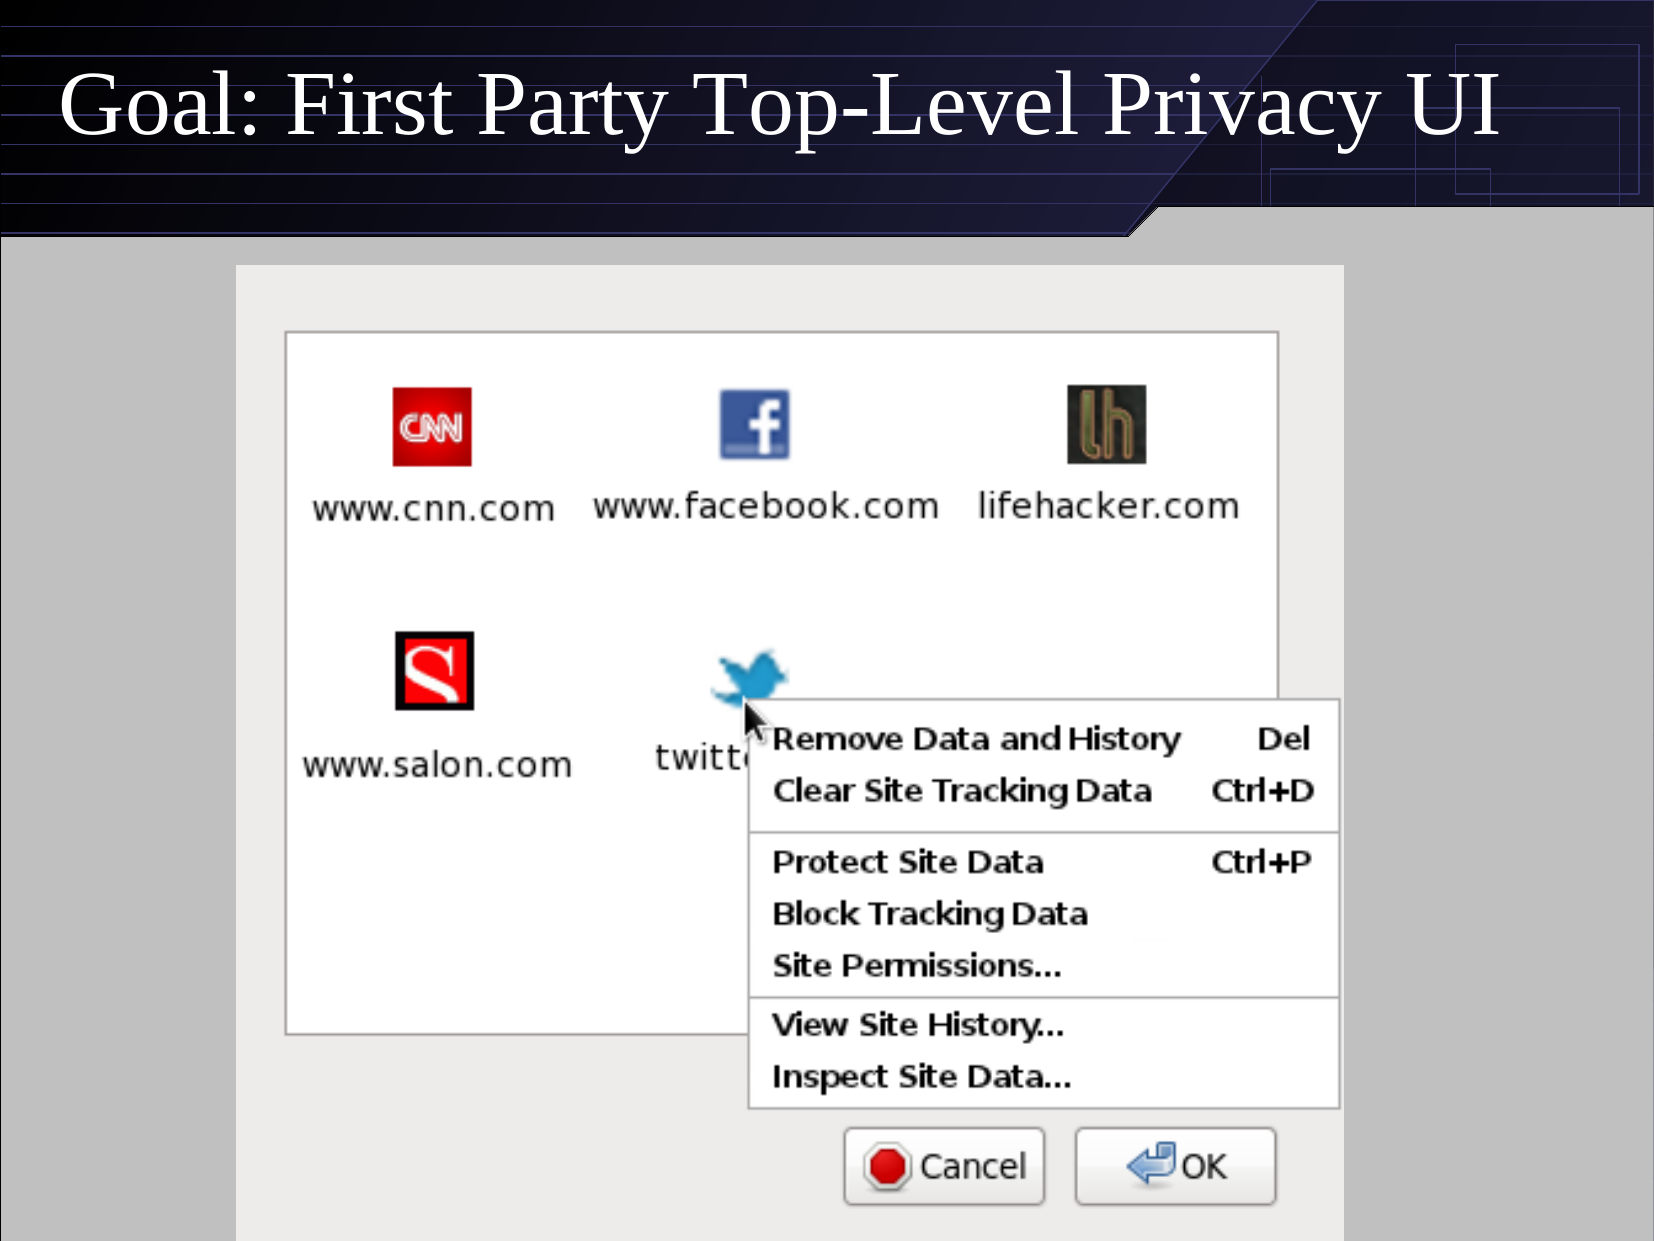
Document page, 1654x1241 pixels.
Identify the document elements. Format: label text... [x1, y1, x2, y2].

title Goal: First Party Top-Level Privacy UI [59, 0, 1625, 208]
picture [236, 265, 1344, 1241]
